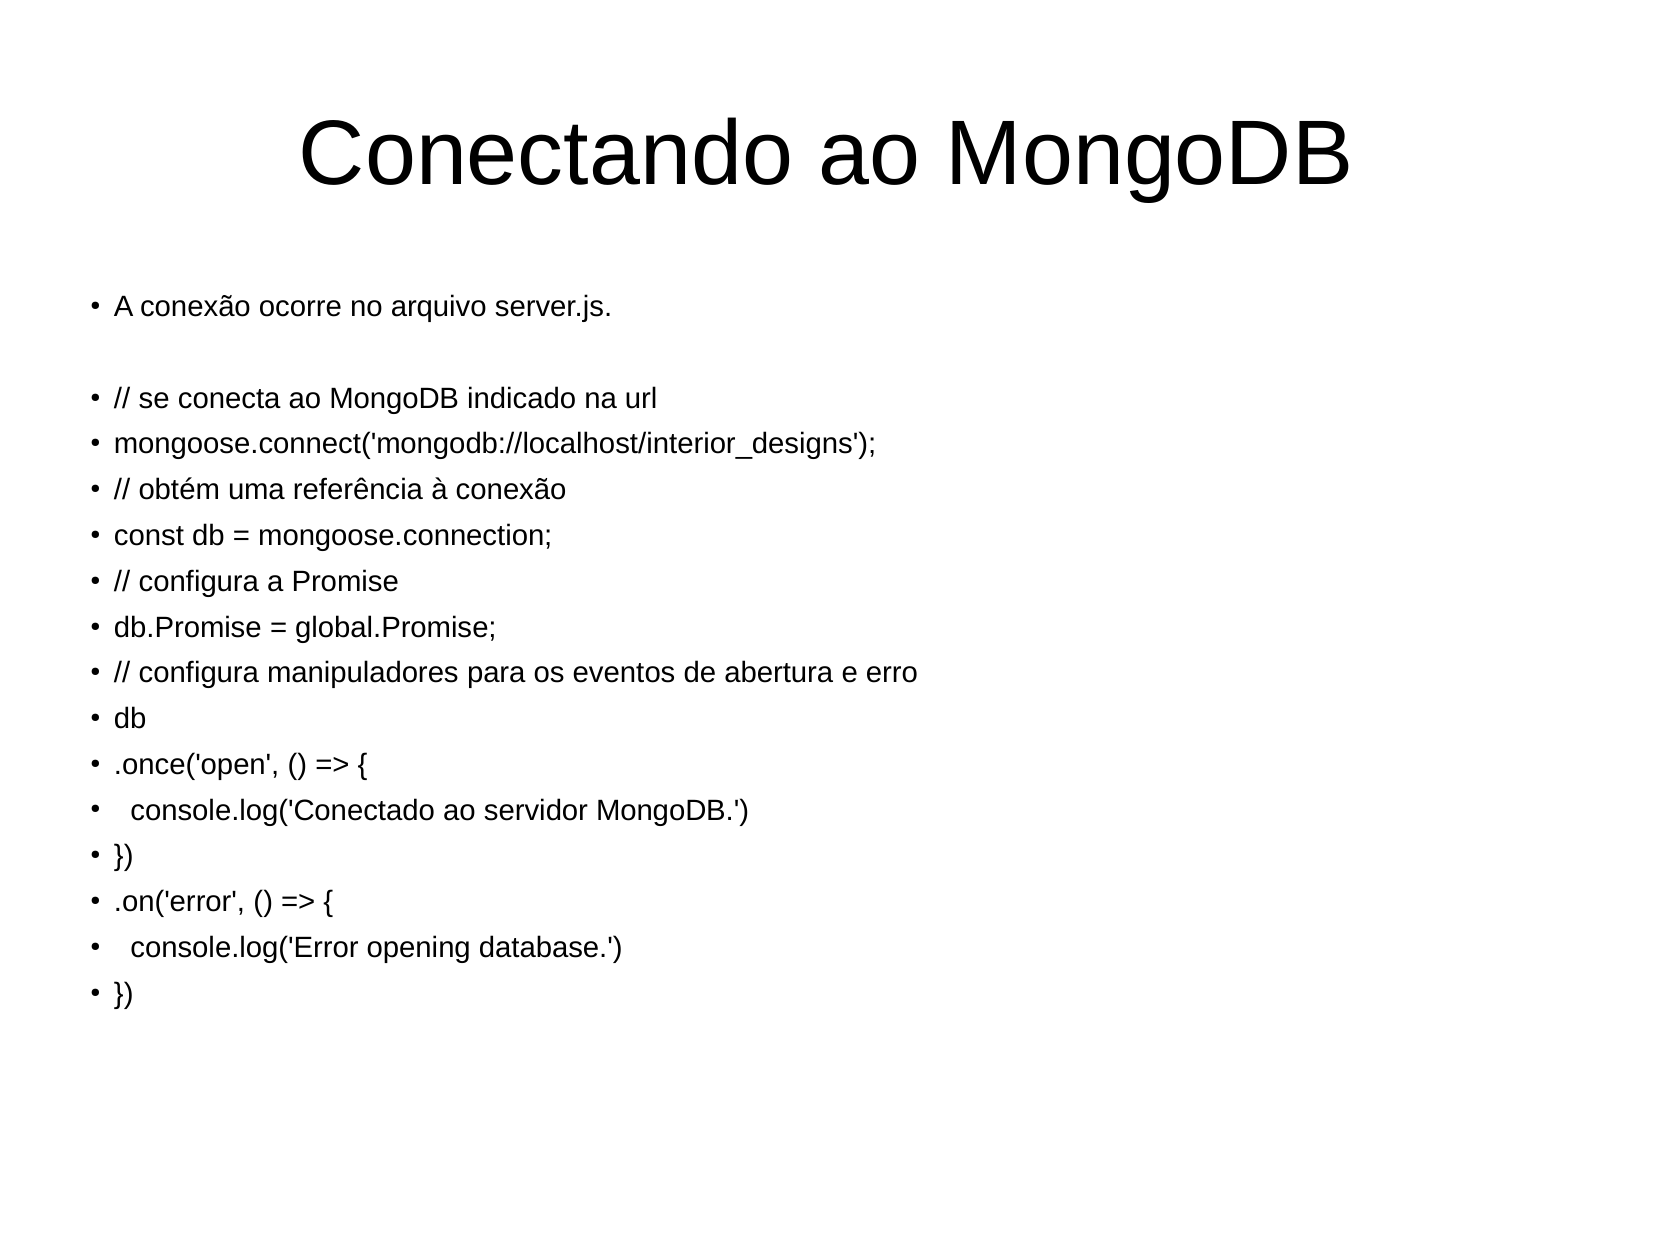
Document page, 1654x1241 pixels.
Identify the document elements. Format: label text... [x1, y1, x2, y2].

title Conectando ao MongoDB [82, 49, 1571, 257]
list A conexão ocorre no arquivo server.js. // se conecta ao MongoDB indicado na url mongoose.connect('mongodb://localhost/interior_designs'); // obtém uma referência à conexão const db = mongoose.connection; // configura a Promise db.Promise = global.Promise; // configura manipuladores para os eventos de abertura e erro db .once('open', () => { console.log('Conectado ao servidor MongoDB.') }) .on('error', () => { console.log('Error opening database.') }) [82, 290, 1571, 1010]
